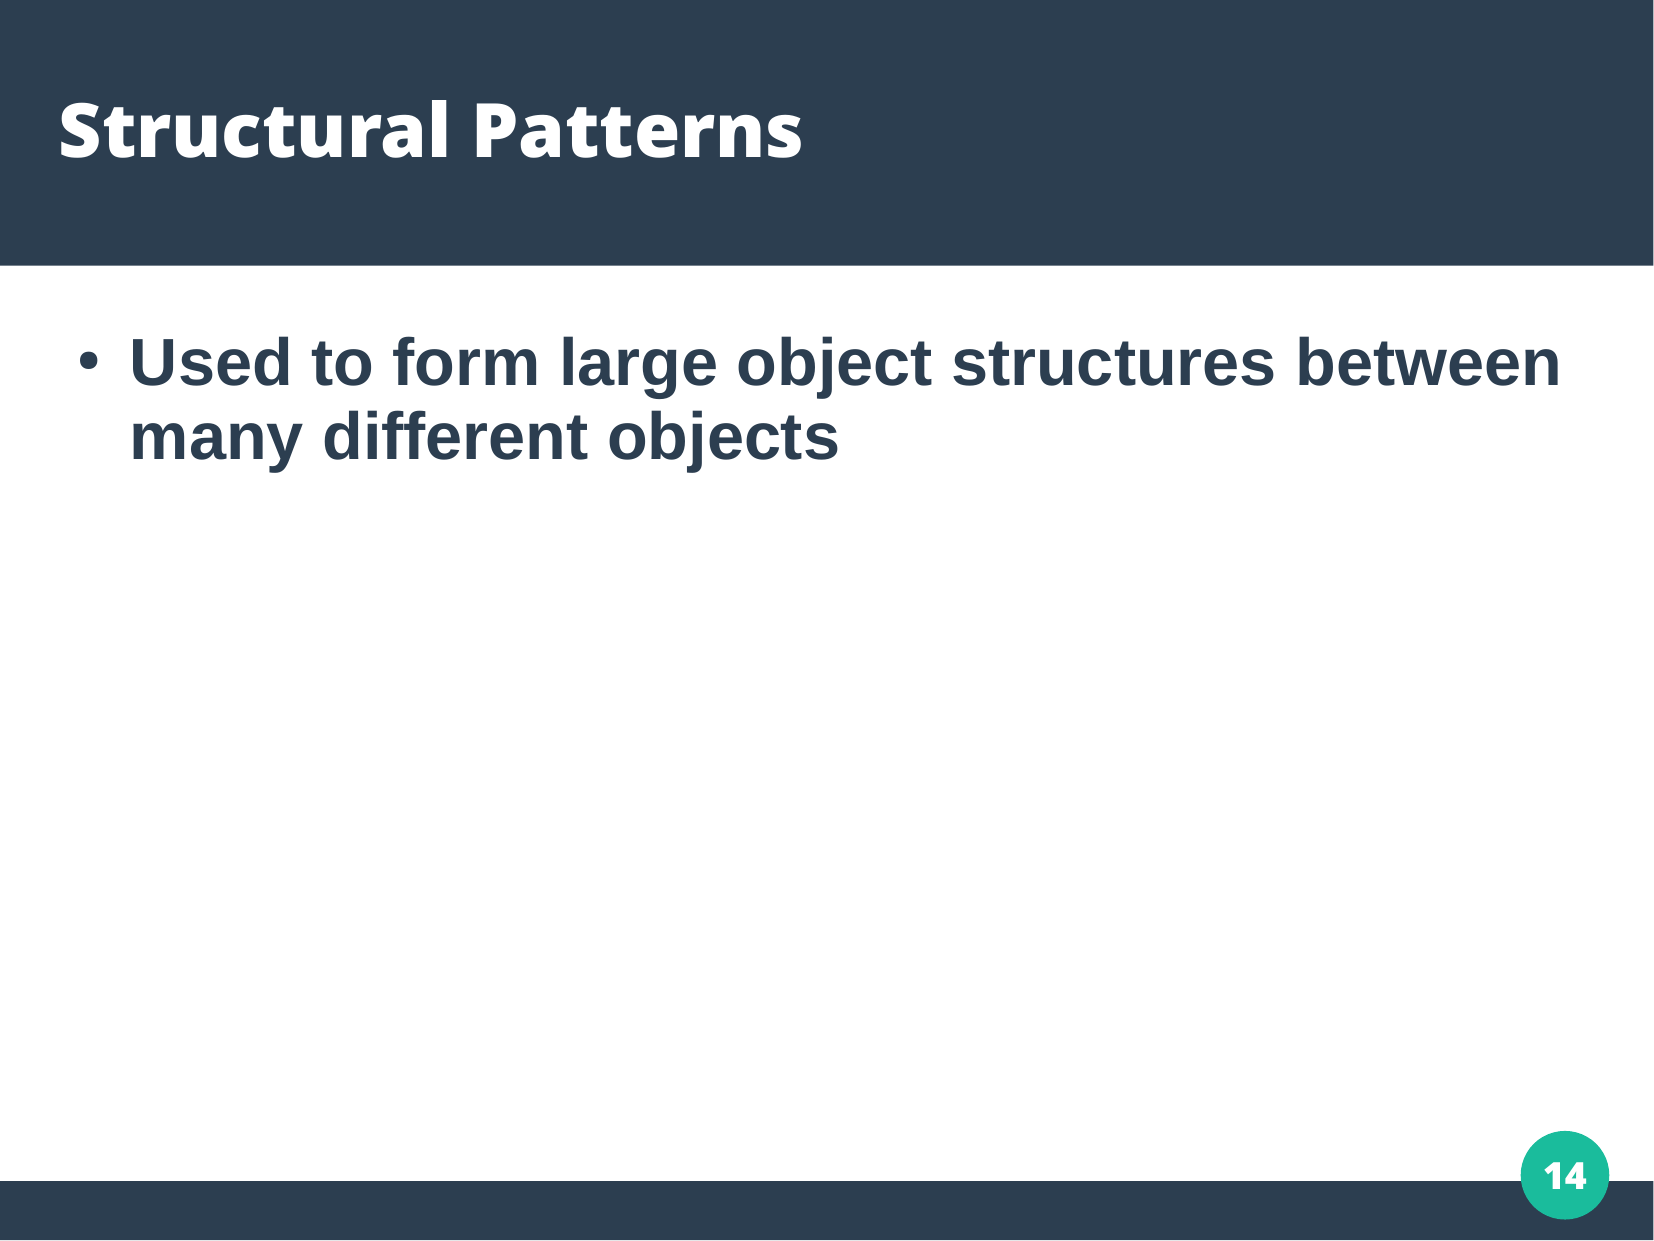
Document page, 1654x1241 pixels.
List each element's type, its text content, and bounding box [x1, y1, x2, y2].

list Used to form large object structures between many different objects [59, 324, 1595, 1152]
title Structural Patterns [59, 49, 1595, 207]
